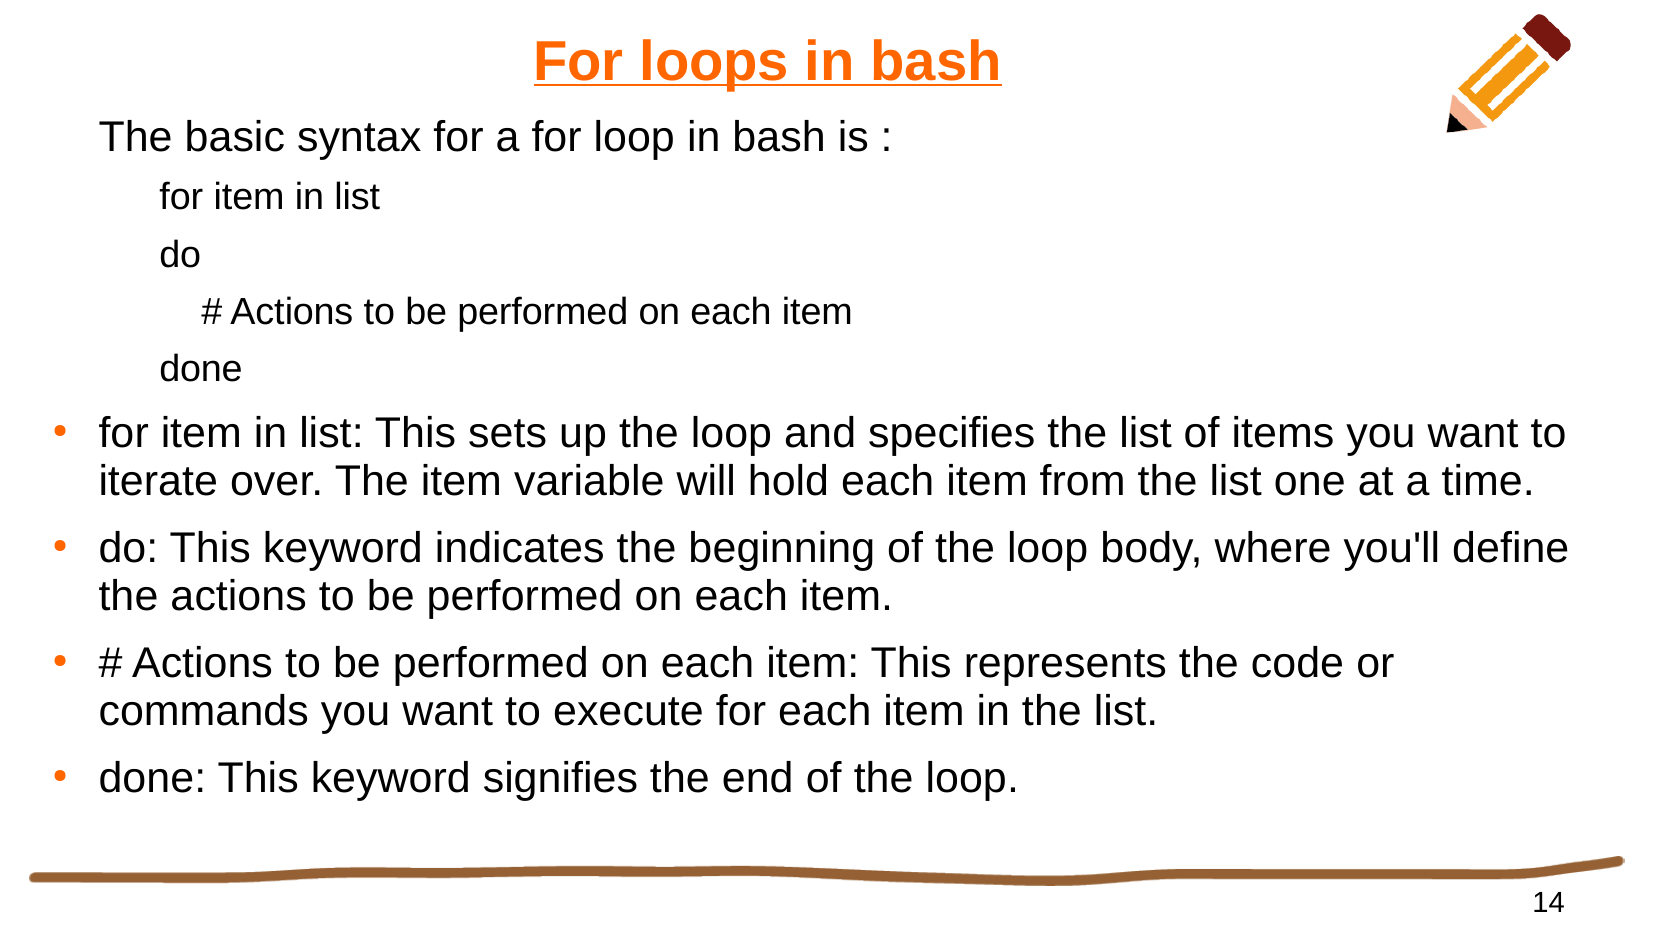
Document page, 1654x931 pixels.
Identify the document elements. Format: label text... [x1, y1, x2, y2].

picture [1447, 14, 1571, 112]
title For loops in bash [88, 9, 1447, 112]
list The basic syntax for a for loop in bash is : for item in list do # Actions to be performed on each item done for item in list: This sets up the loop and specifies the list of items you want to iterate over. The item variable will hold each item from the list one at a time. do: This keyword indicates the beginning of the loop body, where you'll define the actions to be performed on each item. # Actions to be performed on each item: This represents the code or commands you want to execute for each item in the list. done: This keyword signifies the end of the loop. [37, 112, 1613, 817]
picture [29, 856, 1625, 886]
